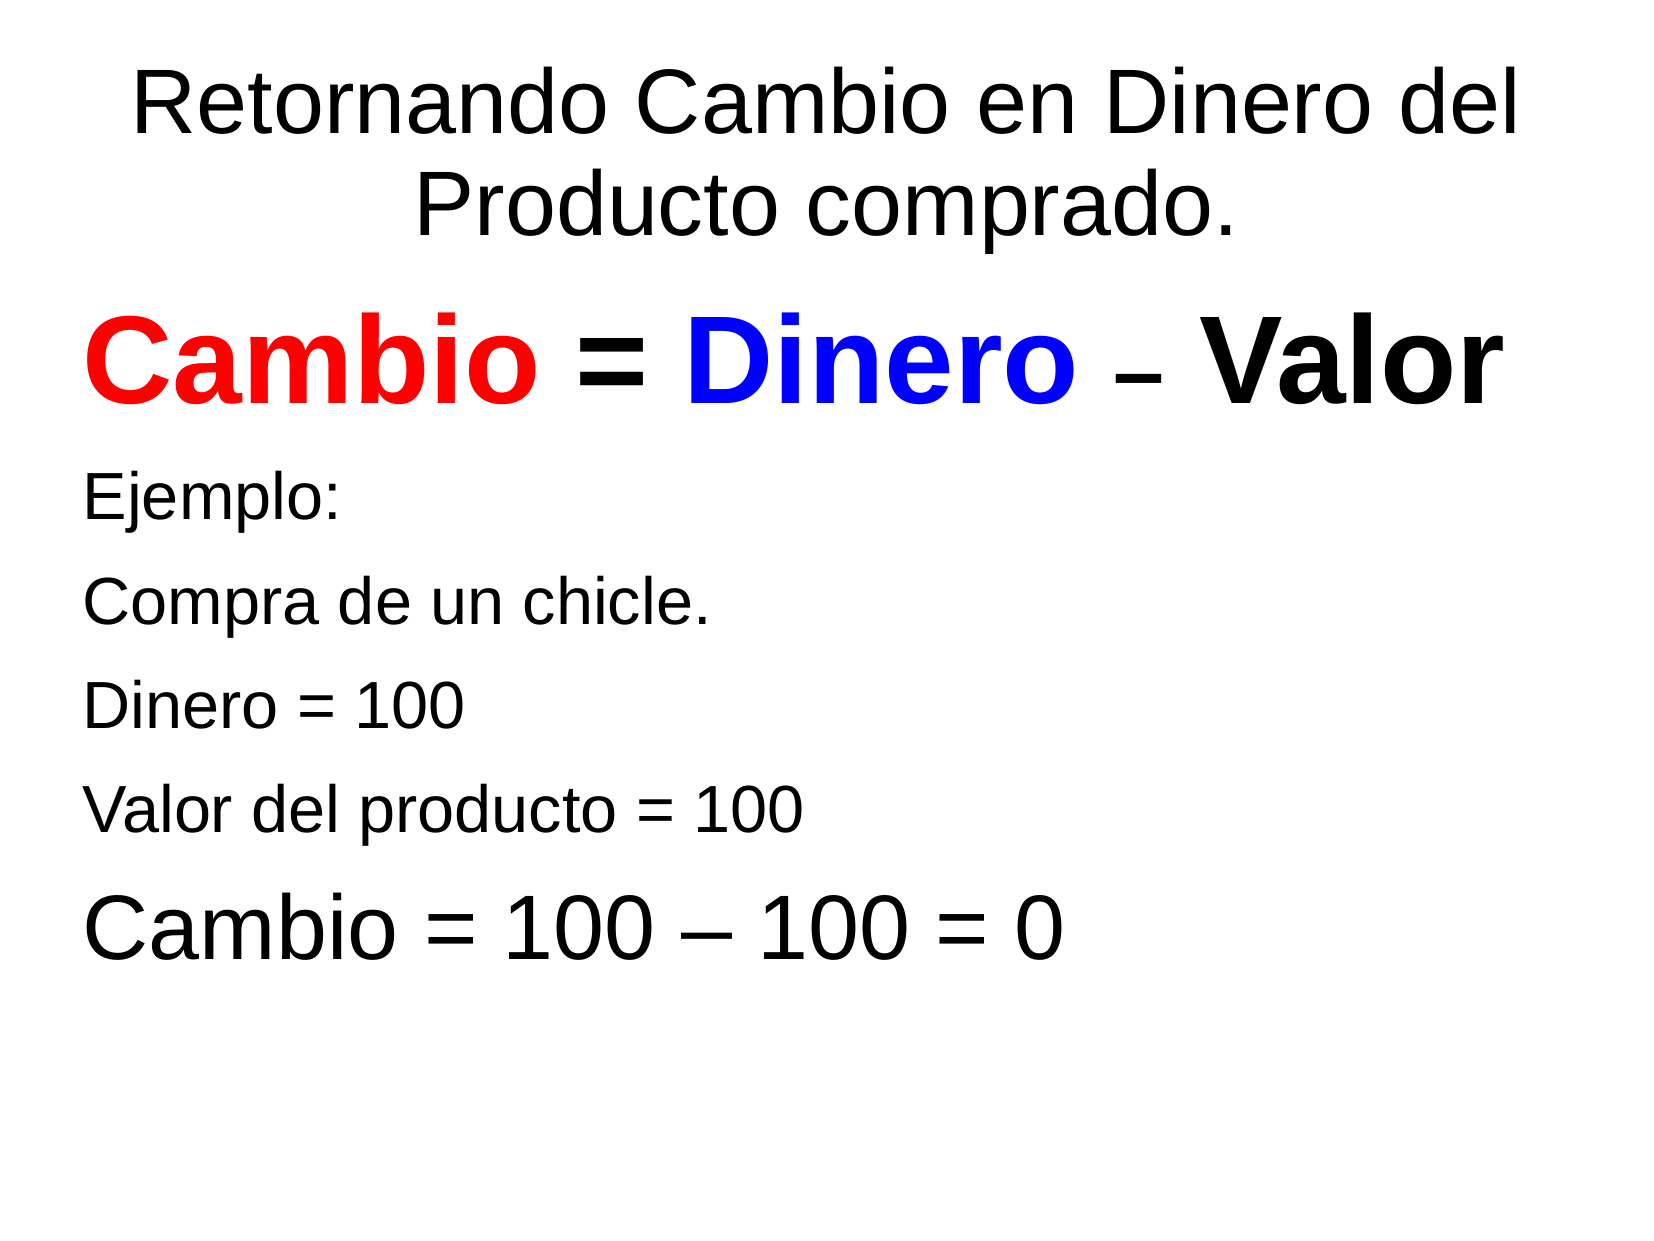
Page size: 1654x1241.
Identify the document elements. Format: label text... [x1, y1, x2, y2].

list Cambio = Dinero – Valor Ejemplo: Compra de un chicle. Dinero = 100 Valor del producto = 100 Cambio = 100 – 100 = 0 [82, 290, 1571, 1010]
title Retornando Cambio en Dinero del Producto comprado. [82, 49, 1571, 257]
